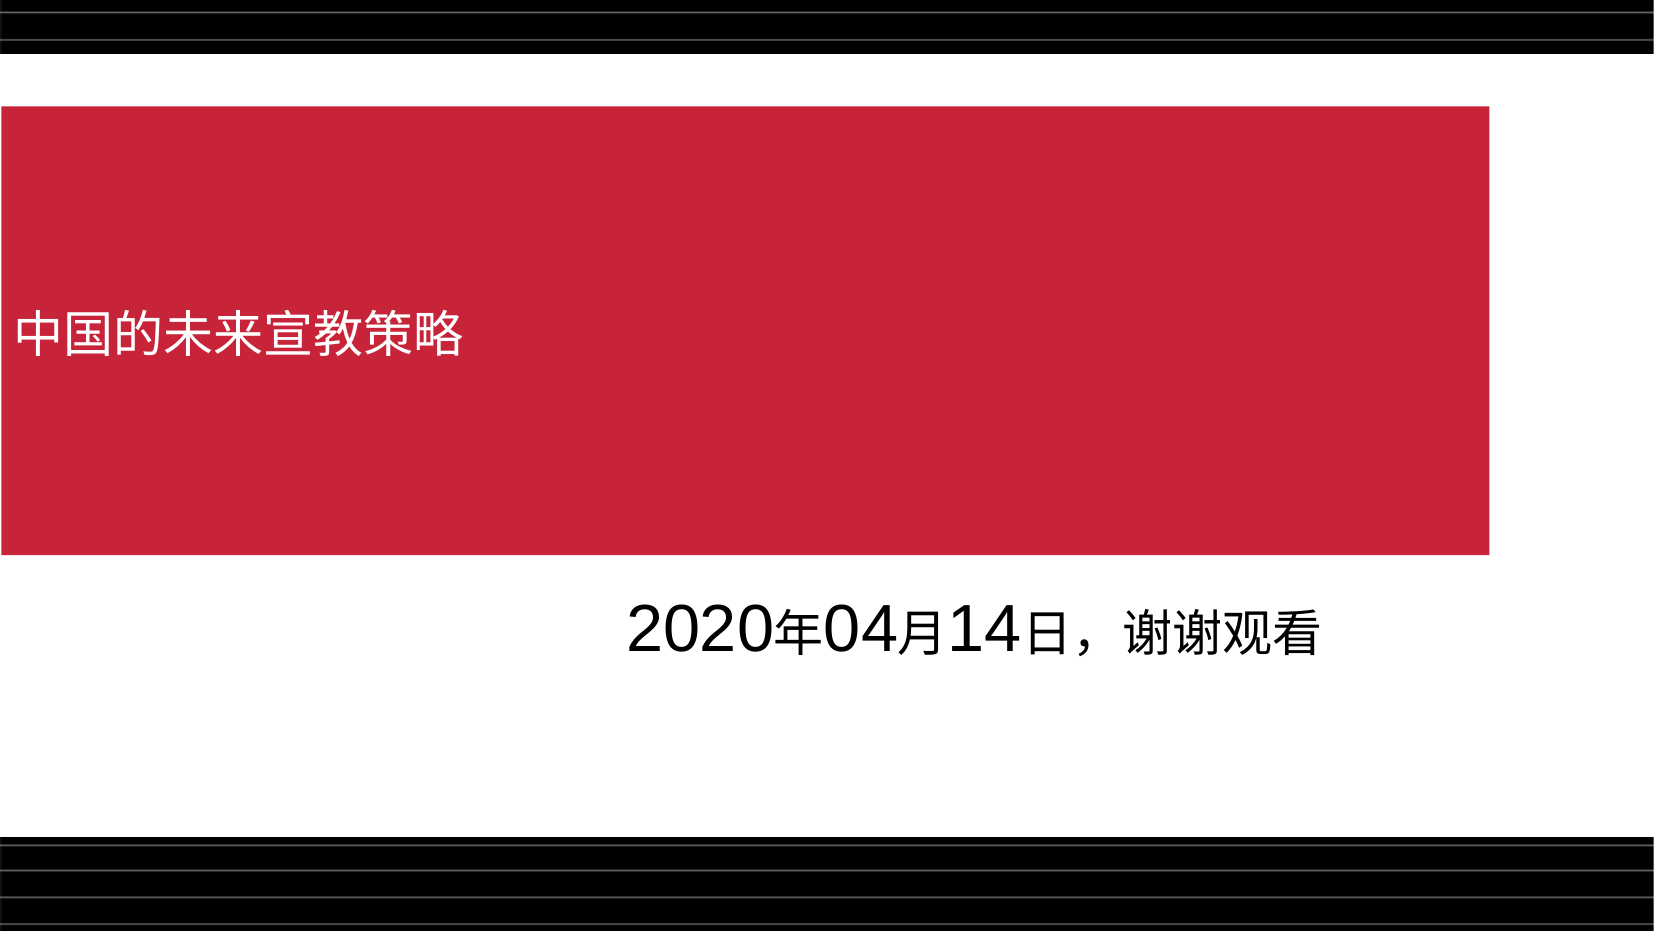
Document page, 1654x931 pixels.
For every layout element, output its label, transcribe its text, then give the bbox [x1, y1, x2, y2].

picture [0, 0, 1654, 54]
subtitle 2020年04月14日，谢谢观看 [625, 590, 1489, 804]
title 中国的未来宣教策略 [1, 106, 1490, 556]
picture [0, 837, 1654, 931]
